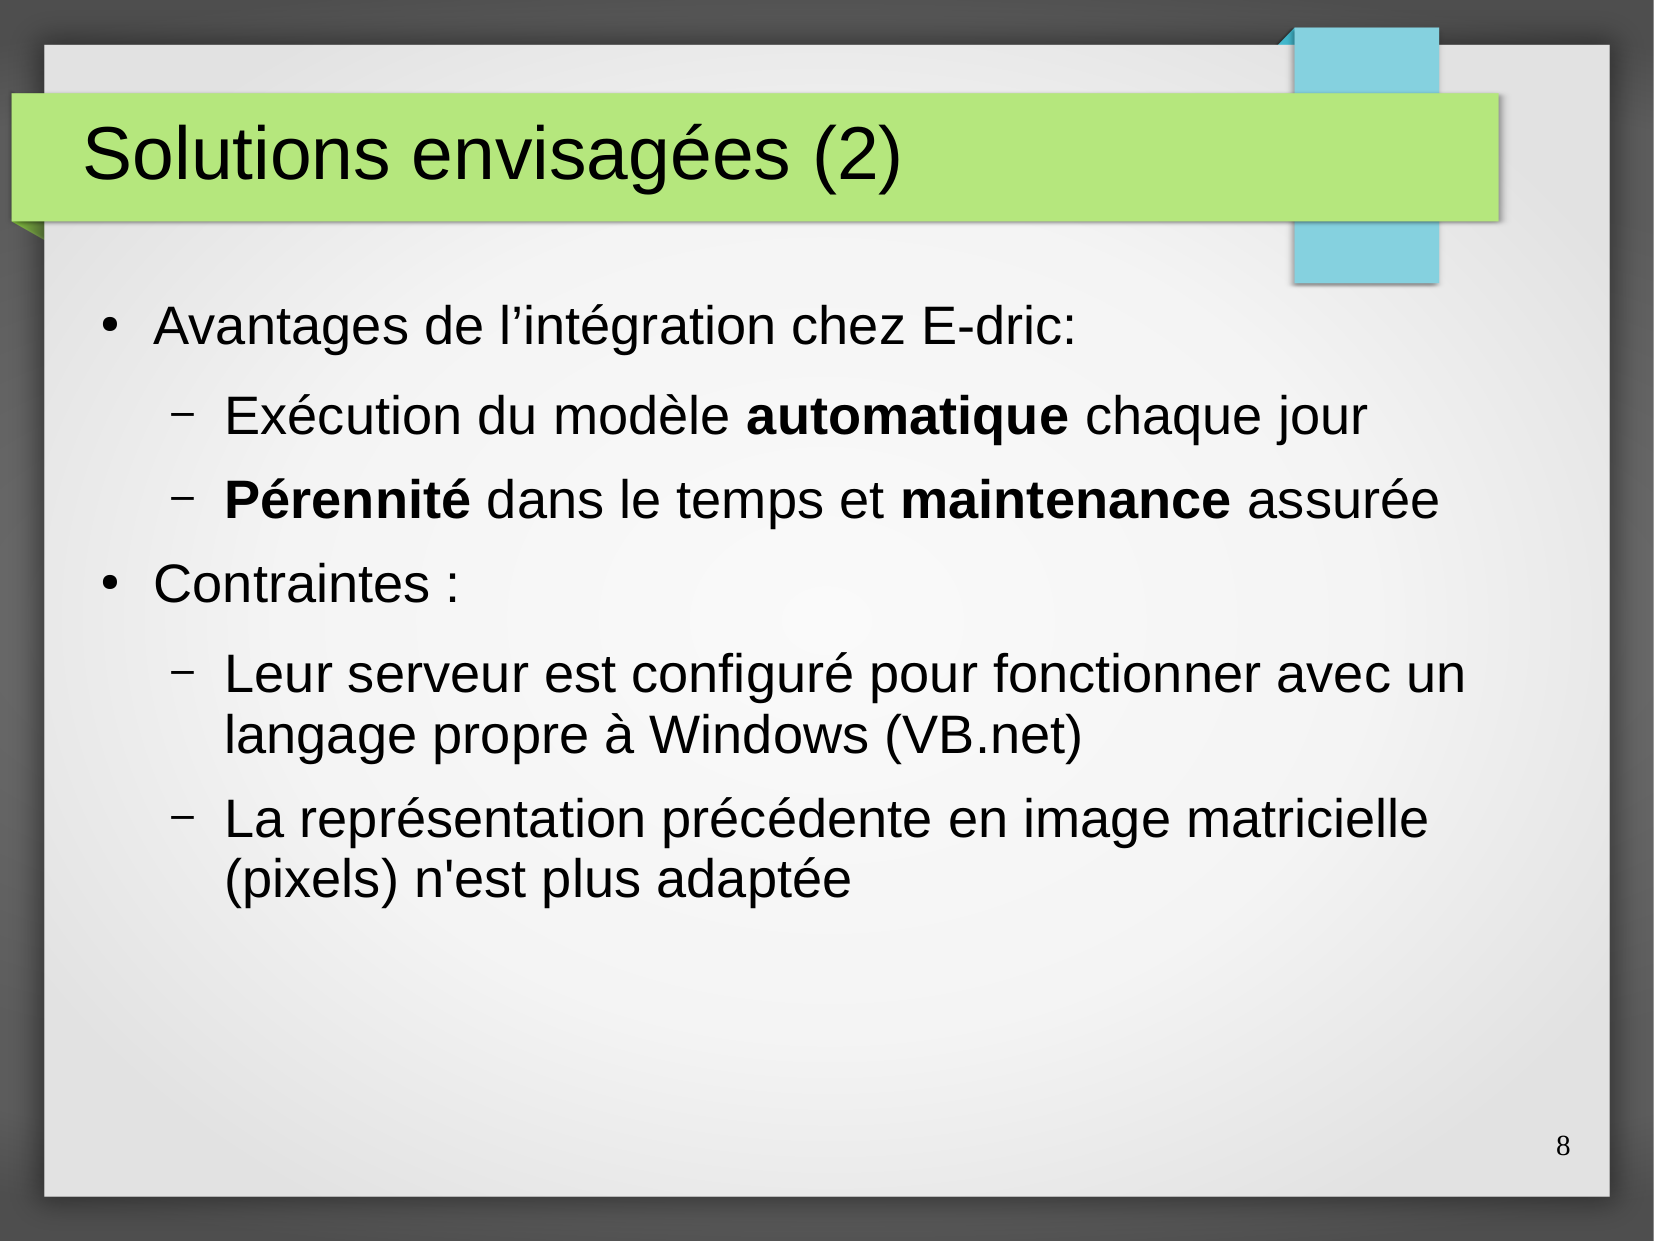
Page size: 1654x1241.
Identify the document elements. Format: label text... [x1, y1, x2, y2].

list Avantages de l’intégration chez E-dric: Exécution du modèle automatique chaque jour Pérennité dans le temps et maintenance assurée Contraintes : Leur serveur est configuré pour fonctionner avec un langage propre à Windows (VB.net) La représentation précédente en image matricielle (pixels) n'est plus adaptée [82, 295, 1571, 1015]
picture [0, 0, 1654, 1241]
title Solutions envisagées (2) [82, 94, 1264, 213]
